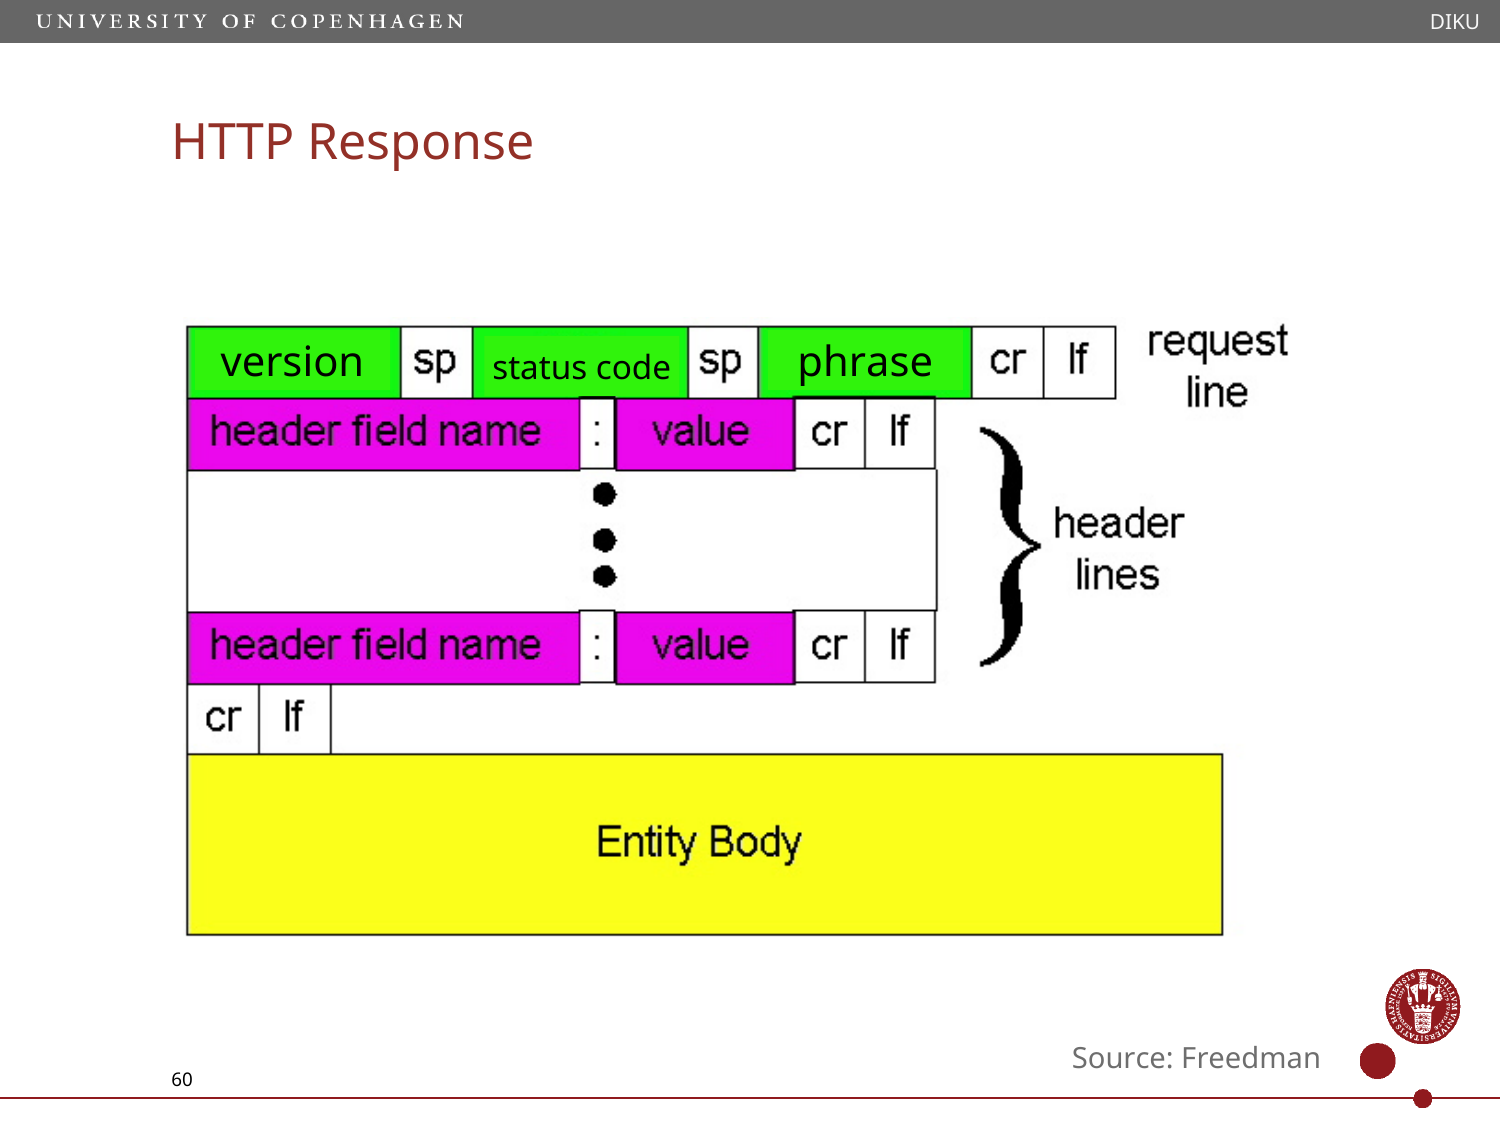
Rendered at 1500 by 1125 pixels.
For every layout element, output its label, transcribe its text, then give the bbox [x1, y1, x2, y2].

text_box phrase [767, 329, 963, 390]
text_box <number> [171, 1067, 522, 1092]
text_box Source: Freedman [1057, 1031, 1377, 1083]
title HTTP Response [171, 75, 1329, 171]
text_box status code [484, 335, 680, 396]
text_box version [195, 329, 391, 390]
picture [0, 317, 1500, 1122]
text_box DIKU [469, 0, 1495, 43]
